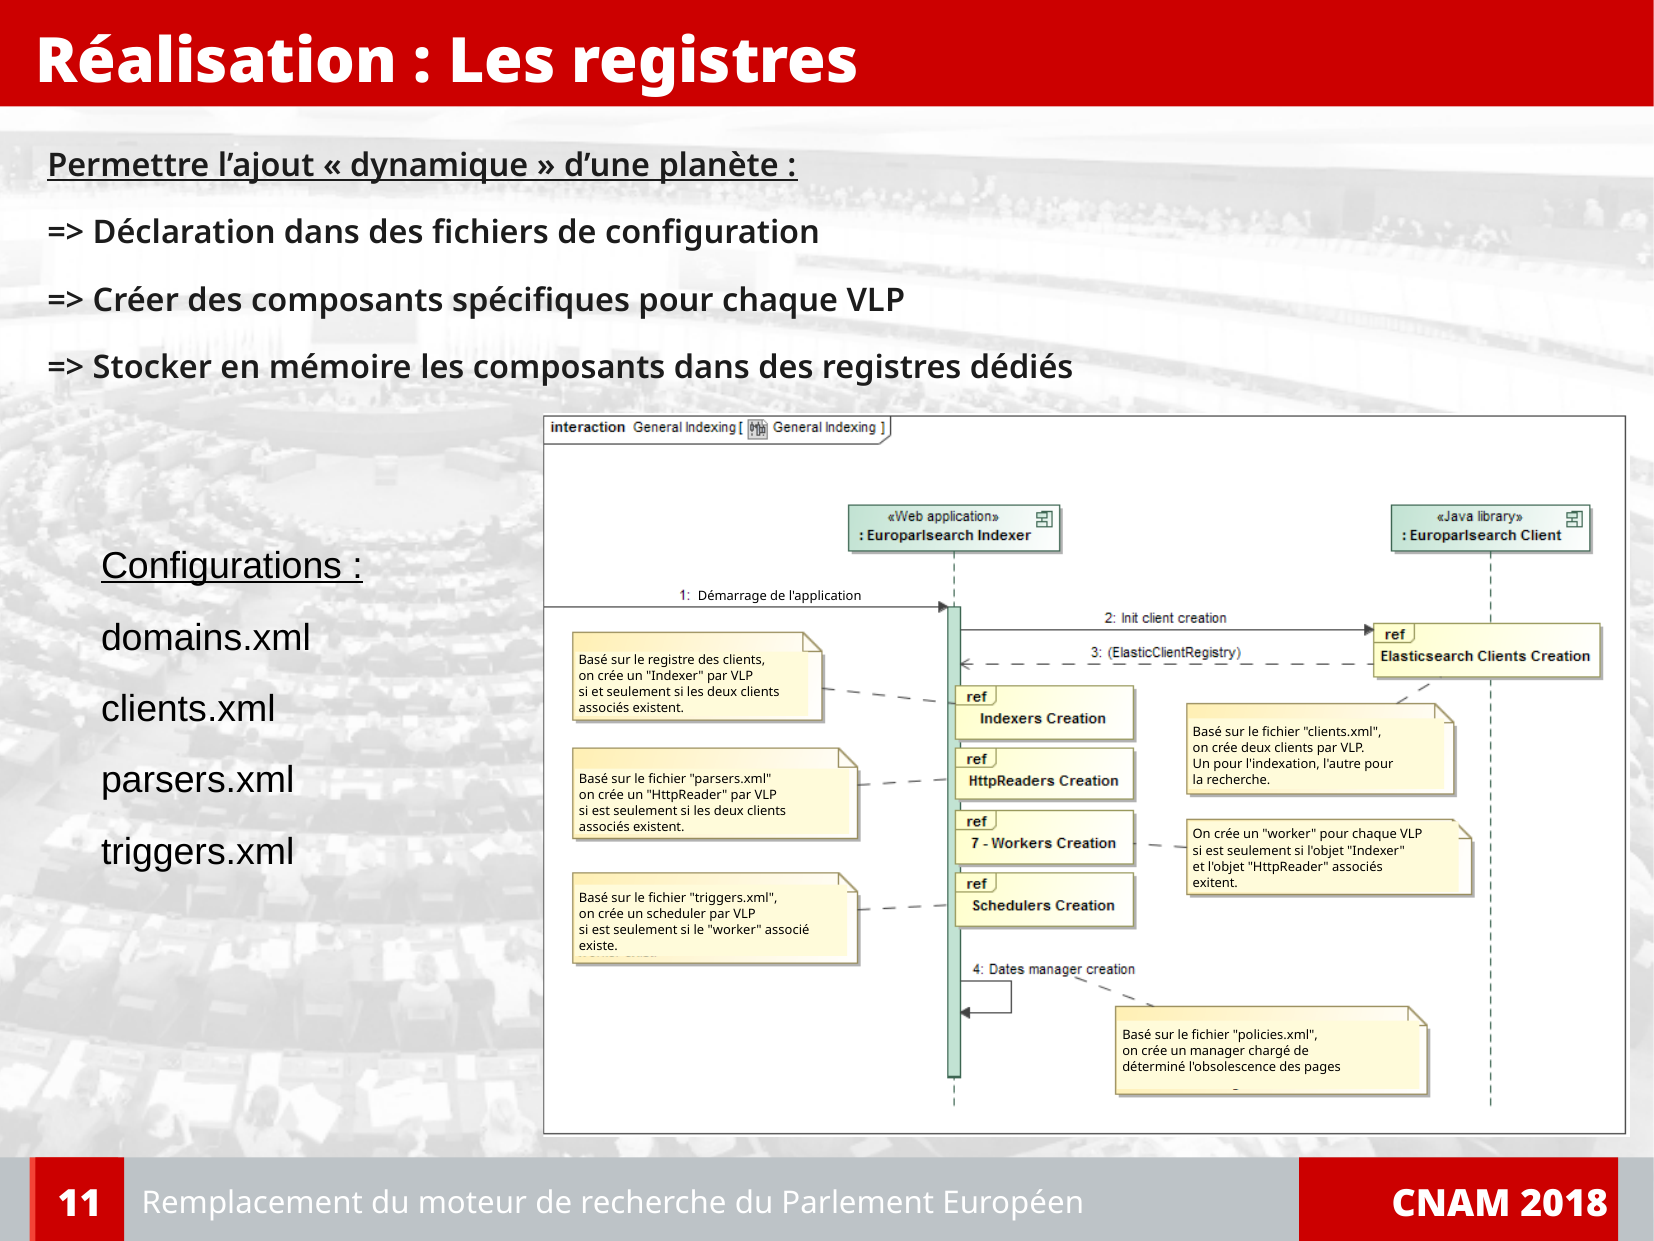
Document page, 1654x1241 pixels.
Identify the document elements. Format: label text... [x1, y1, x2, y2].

picture [0, 107, 1654, 1163]
list Permettre l’ajout « dynamique » d’une planète : => Déclaration dans des fichiers de configuration => Créer des composants spécifiques pour chaque VLP => Stocker en mémoire les composants dans des registres dédiés [47, 141, 1630, 390]
text_box Configurations : domains.xml clients.xml parsers.xml triggers.xml [86, 537, 378, 880]
title Réalisation : Les registres [35, 0, 1571, 101]
